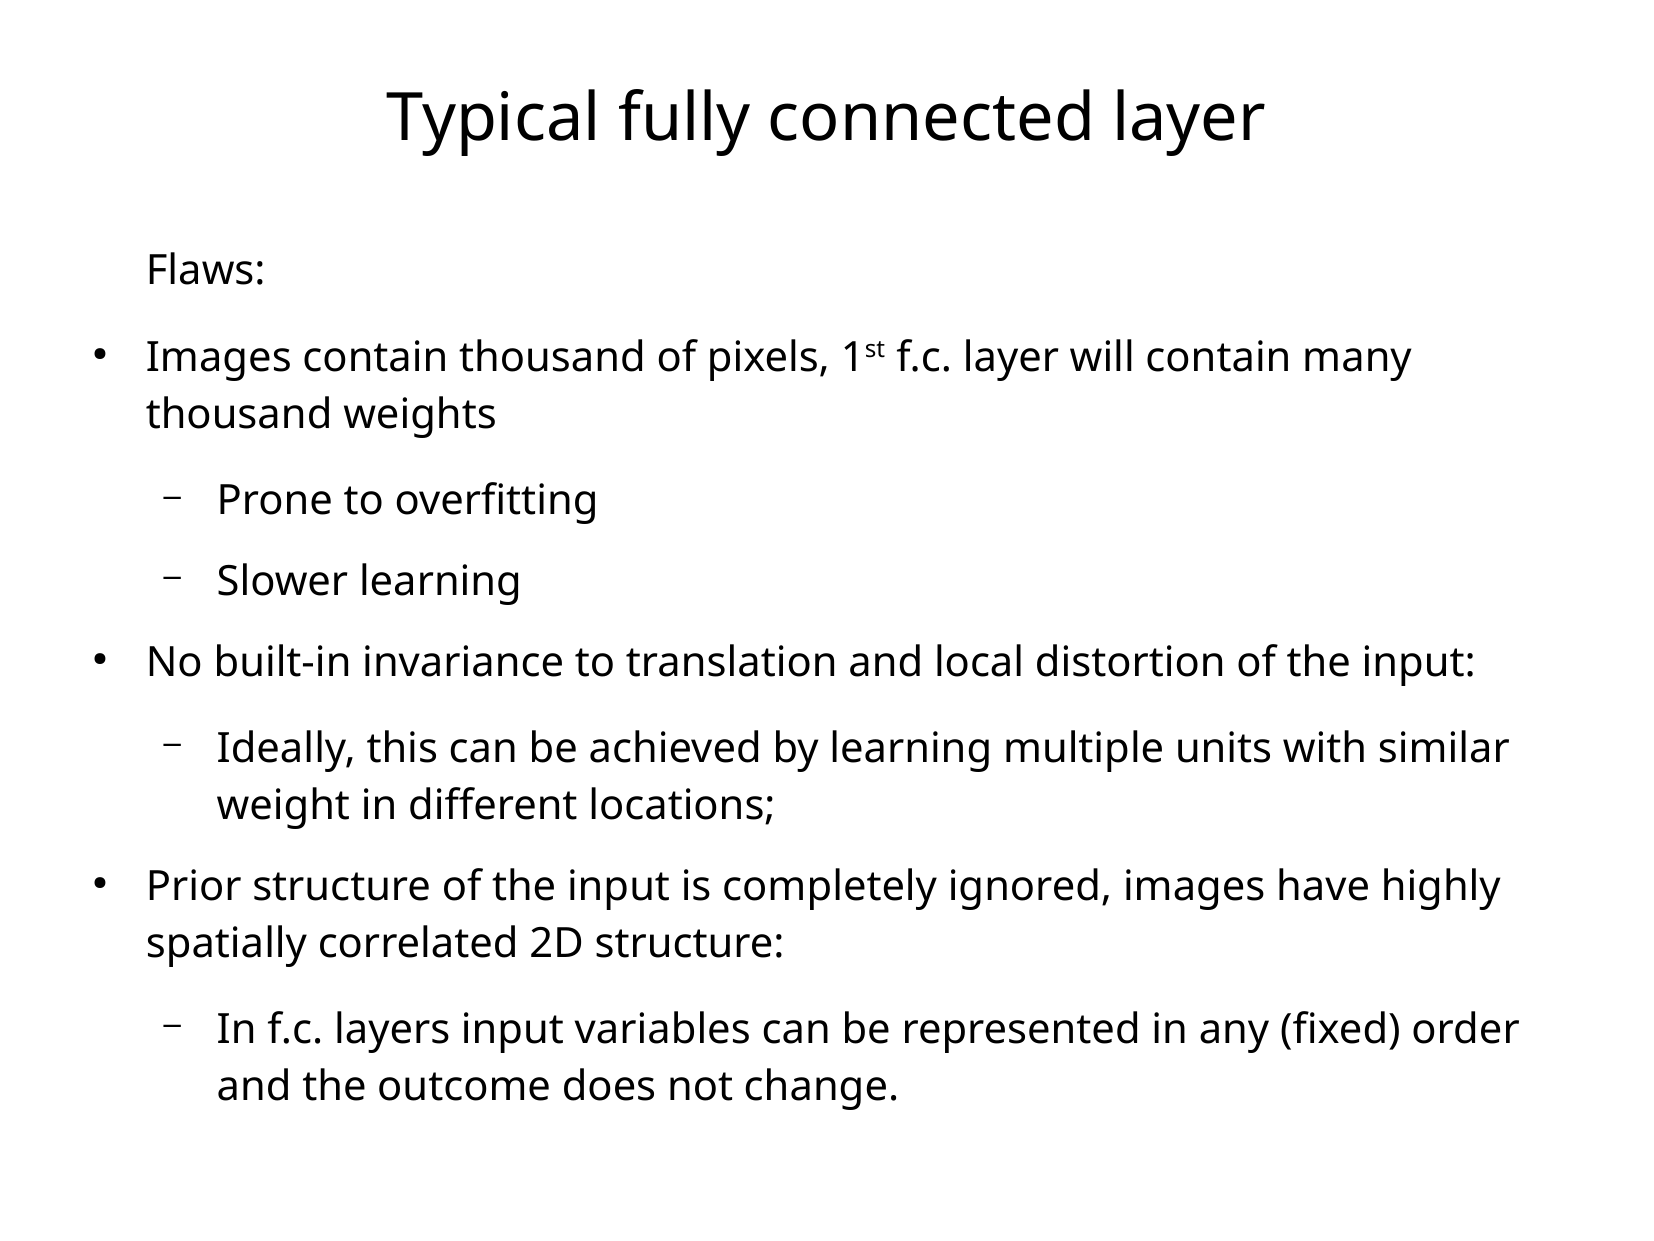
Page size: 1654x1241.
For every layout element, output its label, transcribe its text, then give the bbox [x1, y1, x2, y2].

title Typical fully connected layer [82, 49, 1571, 181]
list Flaws: Images contain thousand of pixels, 1st f.c. layer will contain many thousand weights Prone to overfitting Slower learning No built-in invariance to translation and local distortion of the input: Ideally, this can be achieved by learning multiple units with similar weight in different locations; Prior structure of the input is completely ignored, images have highly spatially correlated 2D structure: In f.c. layers input variables can be represented in any (fixed) order and the outcome does not change. [75, 240, 1564, 1141]
